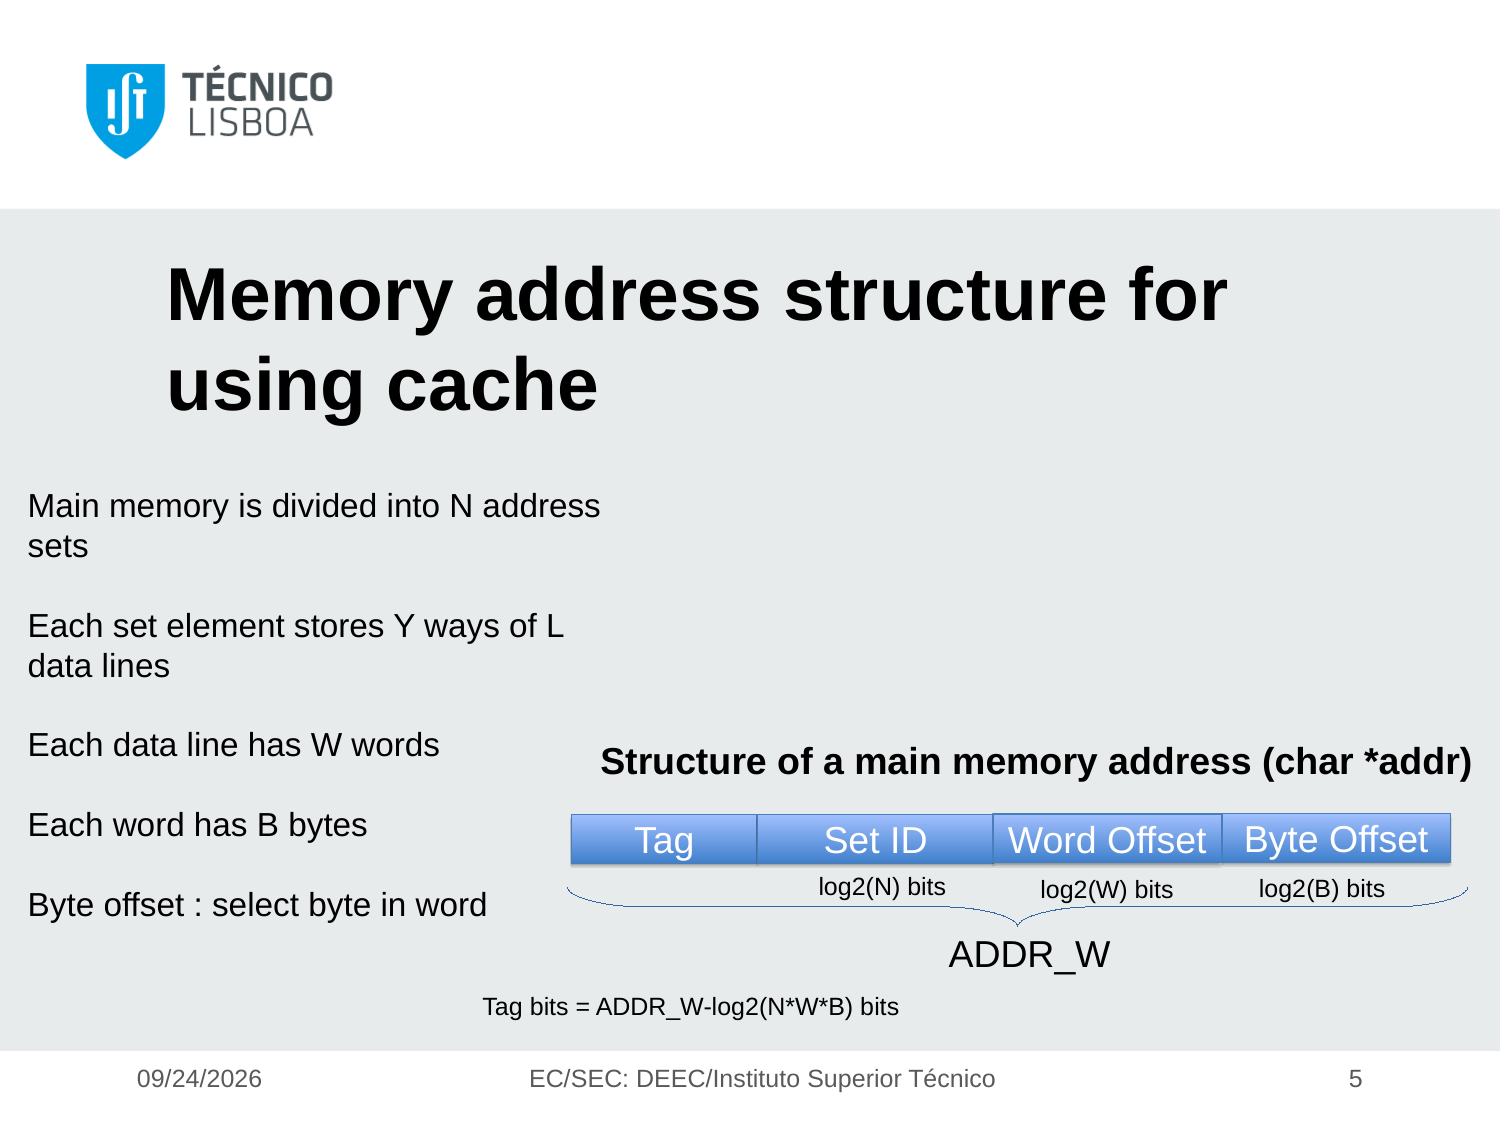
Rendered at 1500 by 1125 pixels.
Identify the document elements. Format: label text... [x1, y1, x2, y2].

text_box Tag [622, 814, 757, 864]
text_box log2(W) bits [1025, 867, 1189, 911]
text_box log2(N) bits [803, 865, 962, 908]
slide_number <number> [1077, 1052, 1378, 1103]
text_box Tag bits = ADDR_W-log2(N*W*B) bits [467, 985, 916, 1029]
picture [0, 0, 1500, 1125]
text_box Main memory is divided into N address sets Each set element stores Y ways of L data lines Each data line has W words Each word has B bytes Byte offset : select byte in word [12, 476, 622, 976]
footer EC/SEC: DEEC/Instituto Superior Técnico [512, 1052, 1021, 1103]
text_box Structure of a main memory address (char *addr) [622, 729, 1488, 790]
text_box log2(B) bits [1244, 867, 1401, 906]
title Memory address structure for using cache [151, 264, 1420, 407]
text_box log2(B) bits [1244, 907, 1401, 911]
text_box Byte Offset [1222, 813, 1451, 862]
text_box ADDR_W [933, 925, 1126, 983]
text_box Word Offset [993, 814, 1222, 863]
text_box Set ID [757, 814, 994, 864]
slide_number 12/17/2020 [121, 1052, 425, 1103]
